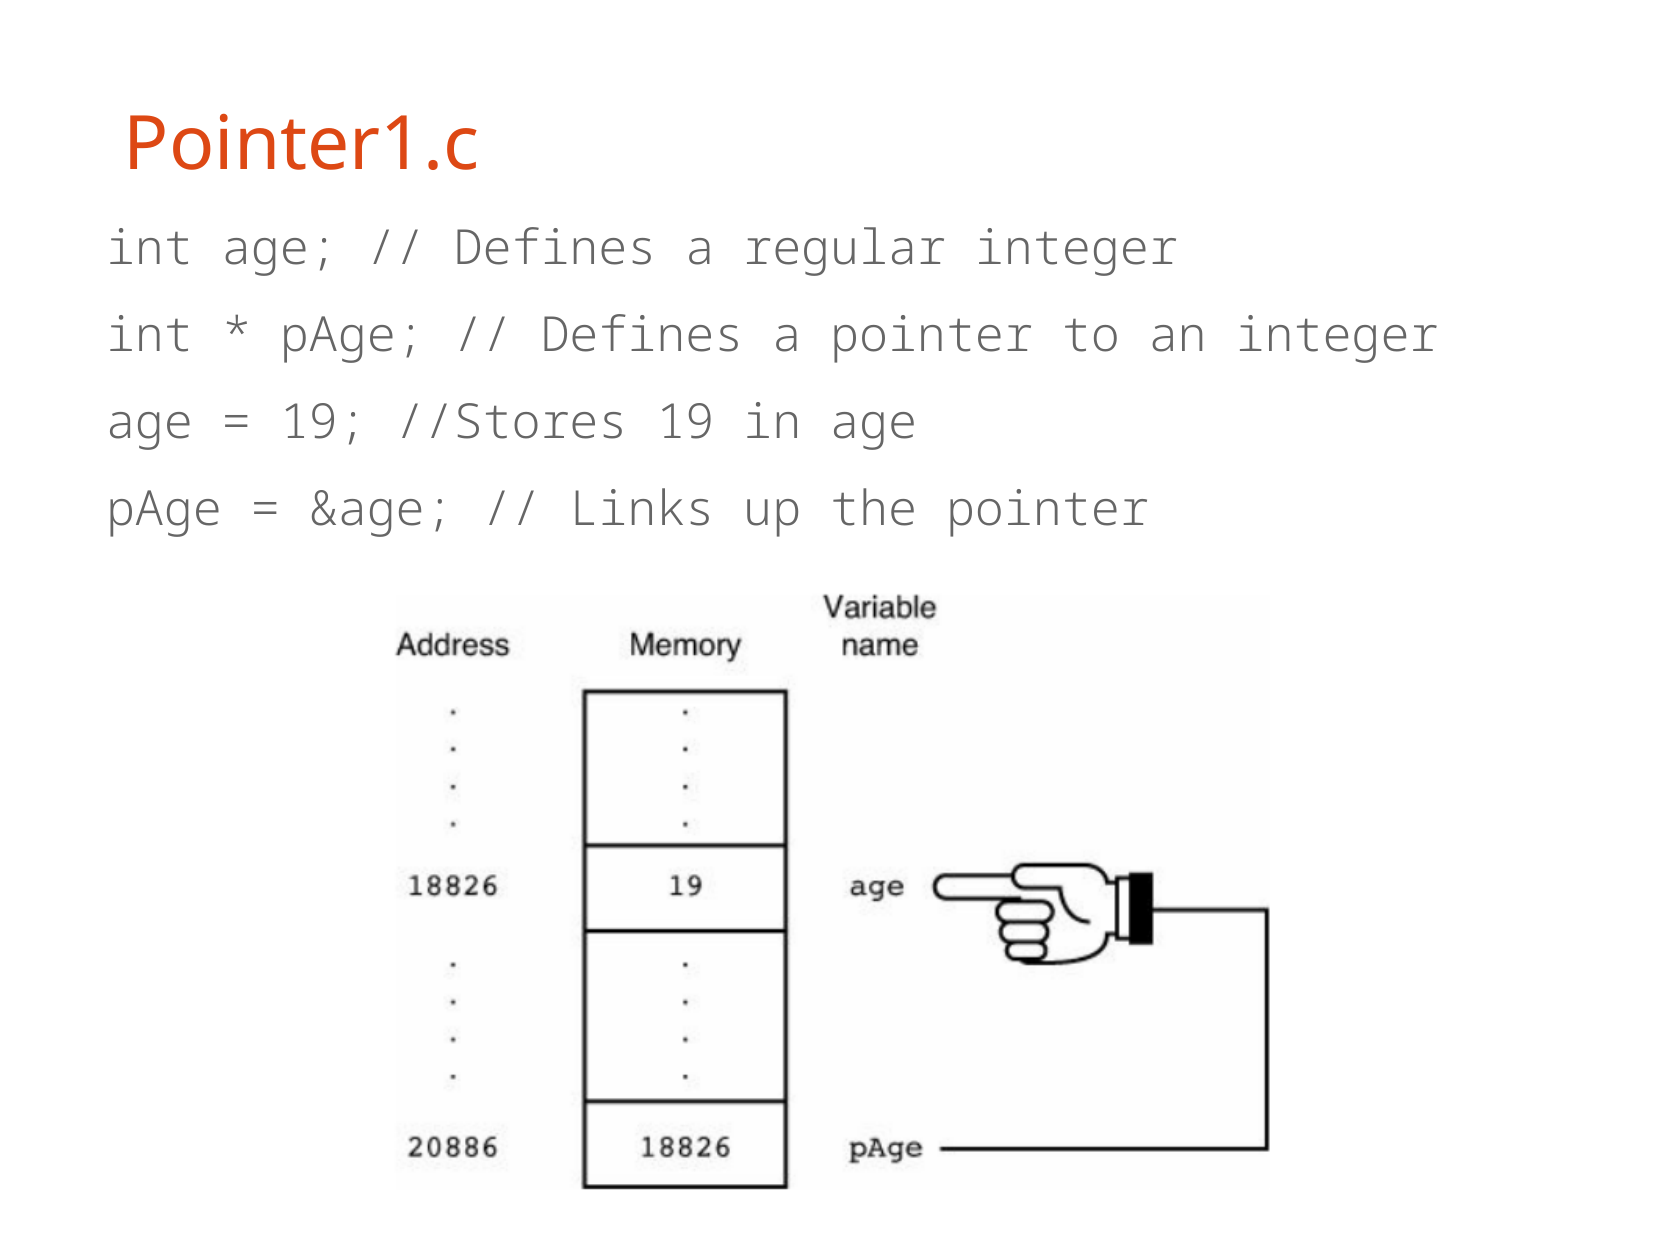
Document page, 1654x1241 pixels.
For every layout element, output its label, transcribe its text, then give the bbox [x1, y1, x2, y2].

picture [342, 585, 1298, 1205]
title Pointer1.c [124, 76, 1512, 204]
list int age; // Defines a regular integer int * pAge; // Defines a pointer to an integer age = 19; //Stores 19 in age pAge = &age; // Links up the pointer [47, 212, 1518, 544]
